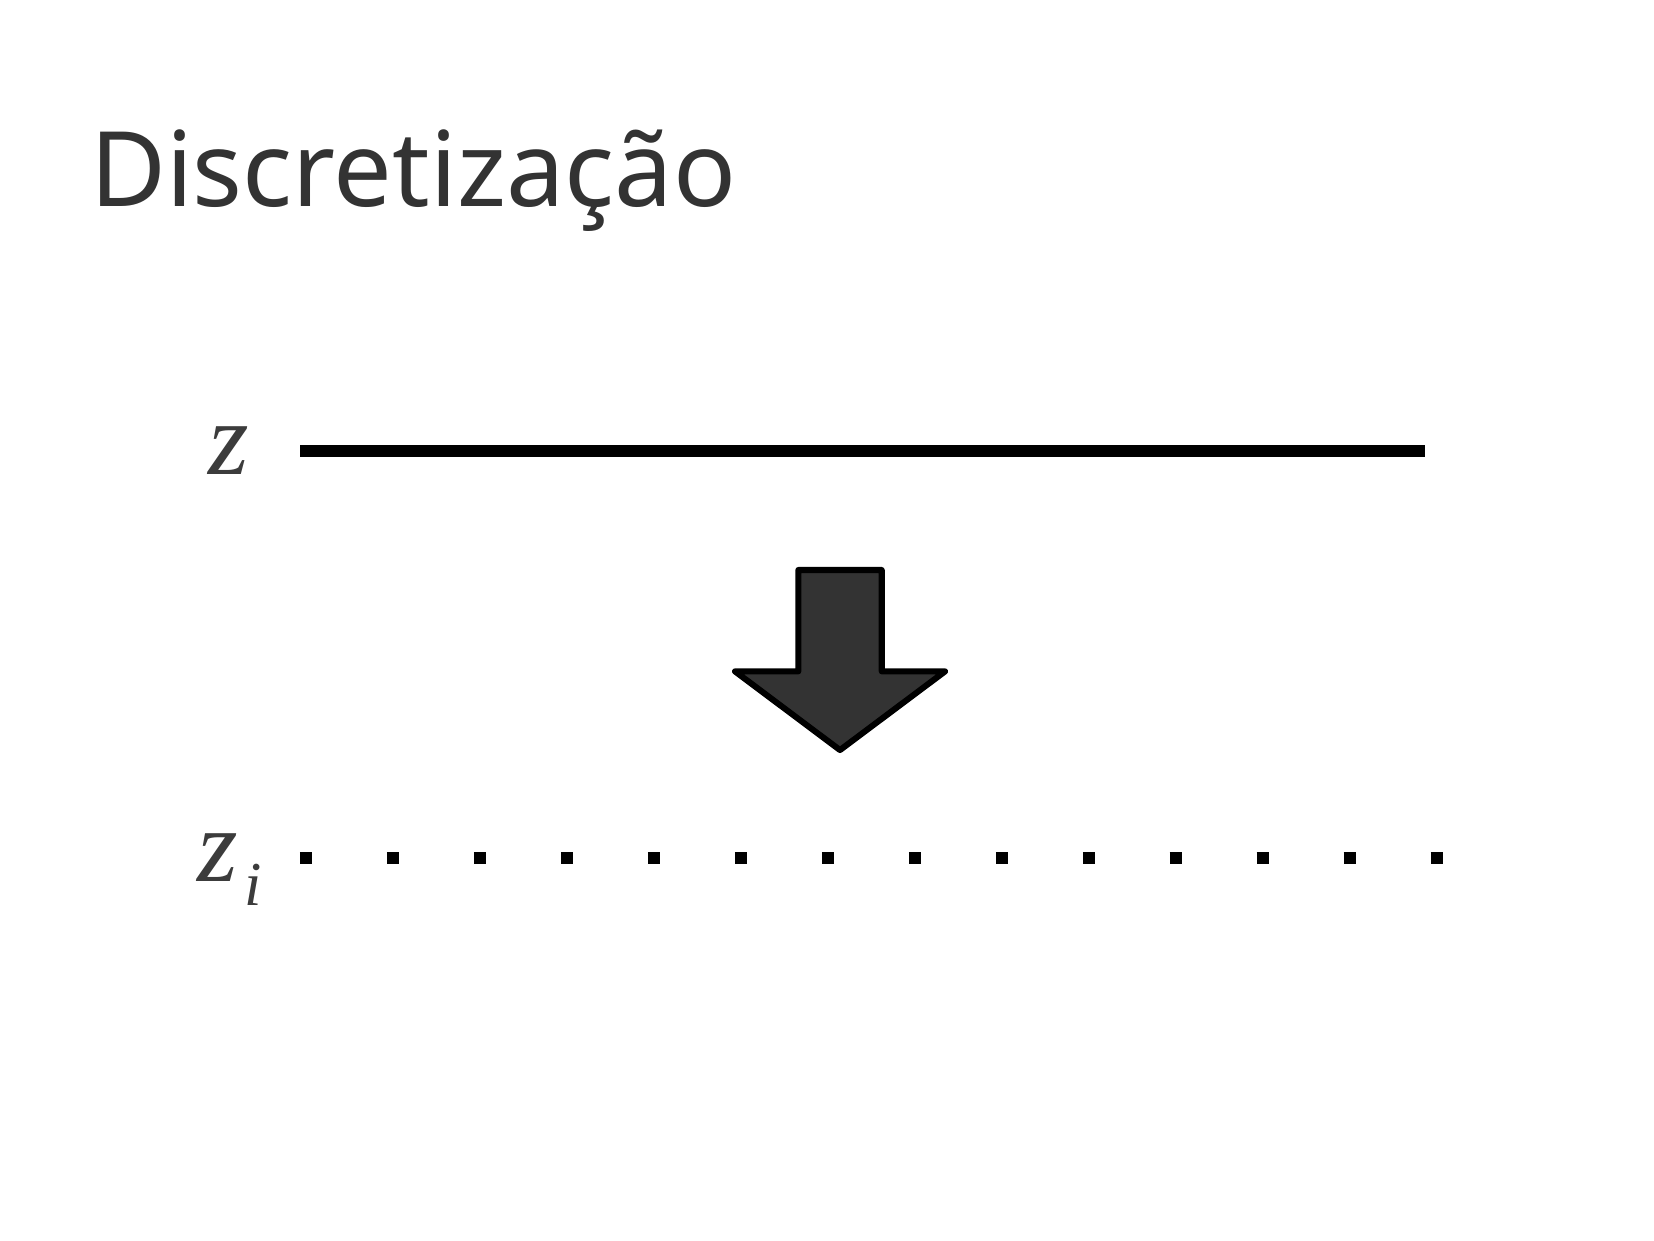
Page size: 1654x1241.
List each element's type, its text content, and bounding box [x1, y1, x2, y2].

chart [195, 380, 262, 496]
chart [183, 787, 271, 919]
text_box [735, 570, 946, 751]
title Discretização [90, 62, 1578, 271]
